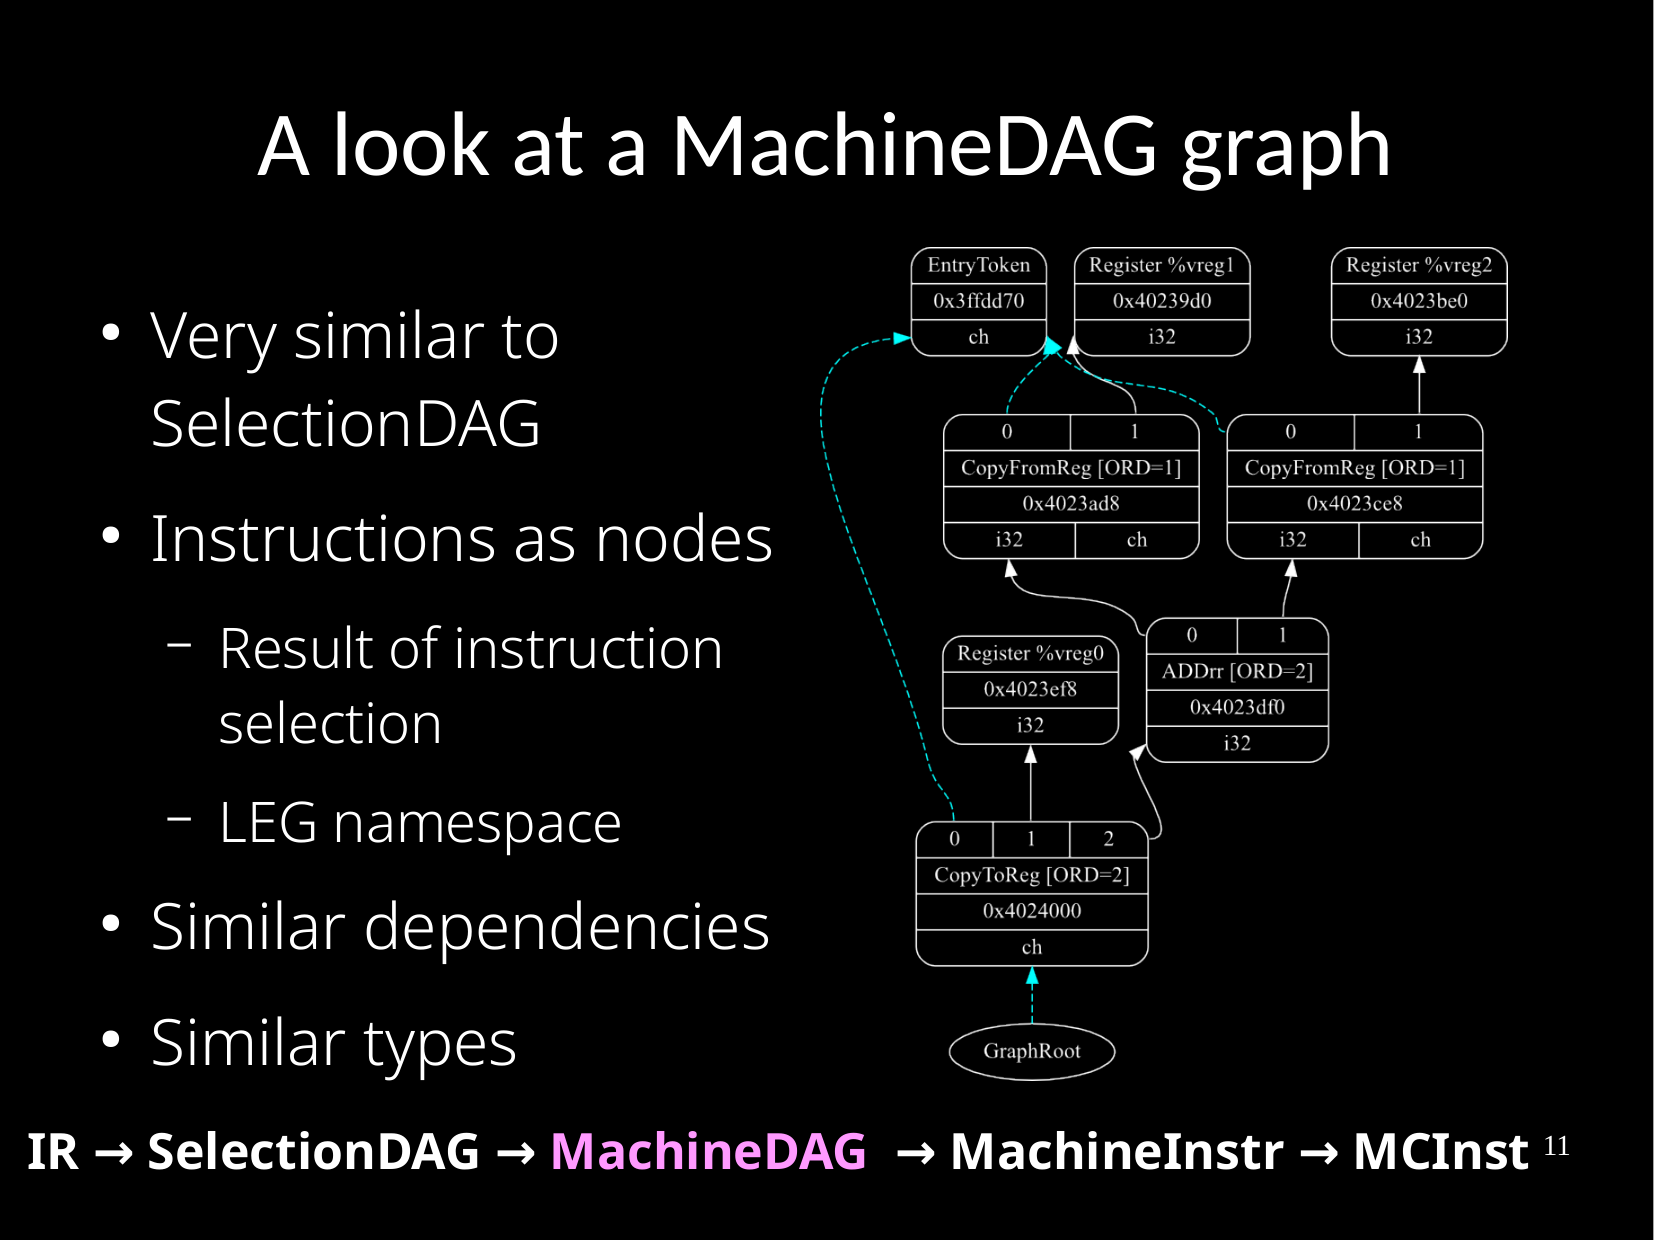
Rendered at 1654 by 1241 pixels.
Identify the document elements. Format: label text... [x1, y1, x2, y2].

title A look at a MachineDAG graph [82, 49, 1571, 257]
list Very similar to SelectionDAG Instructions as nodes Result of instruction selection LEG namespace Similar dependencies Similar types [82, 290, 851, 1087]
picture [820, 247, 1508, 1081]
text_box IR → SelectionDAG → MachineDAG → MachineInstr → MCInst [0, 1116, 1560, 1199]
